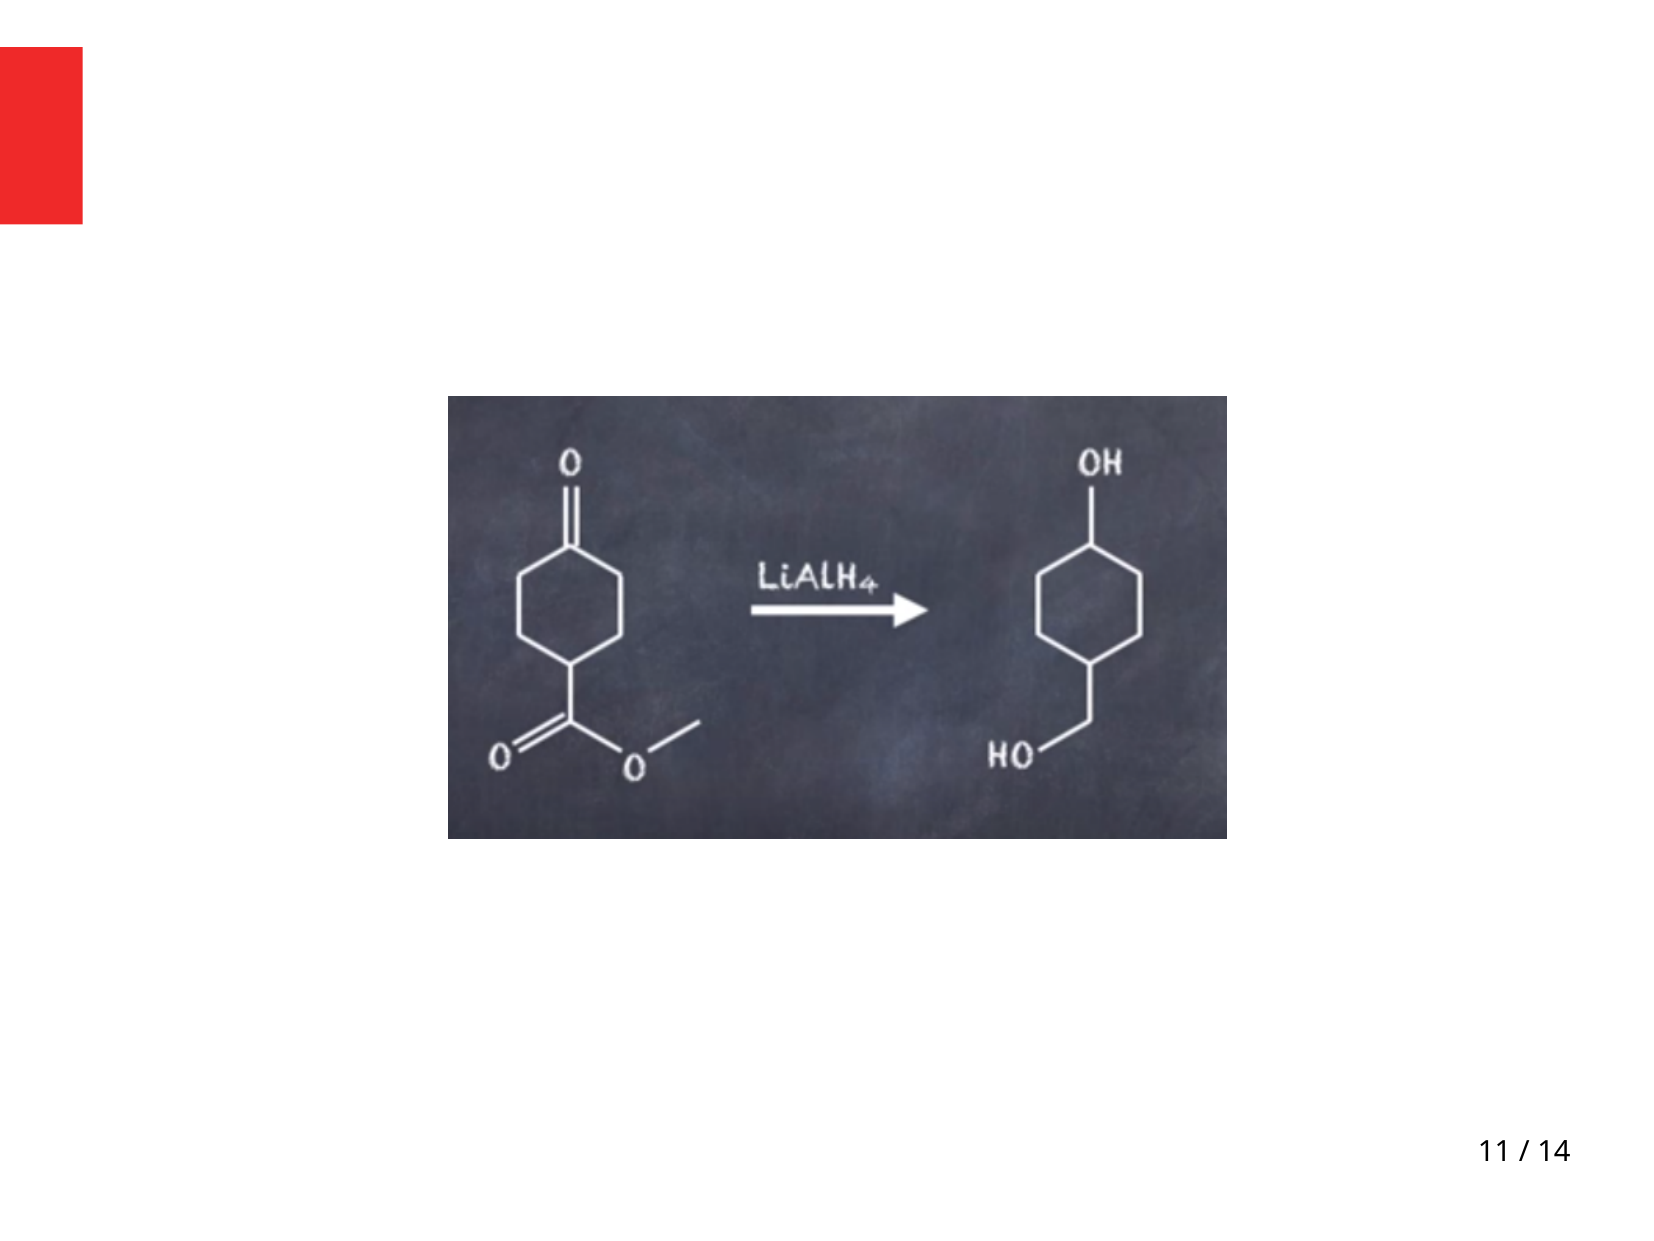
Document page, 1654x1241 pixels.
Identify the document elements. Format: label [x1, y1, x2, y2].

picture [448, 396, 1227, 839]
